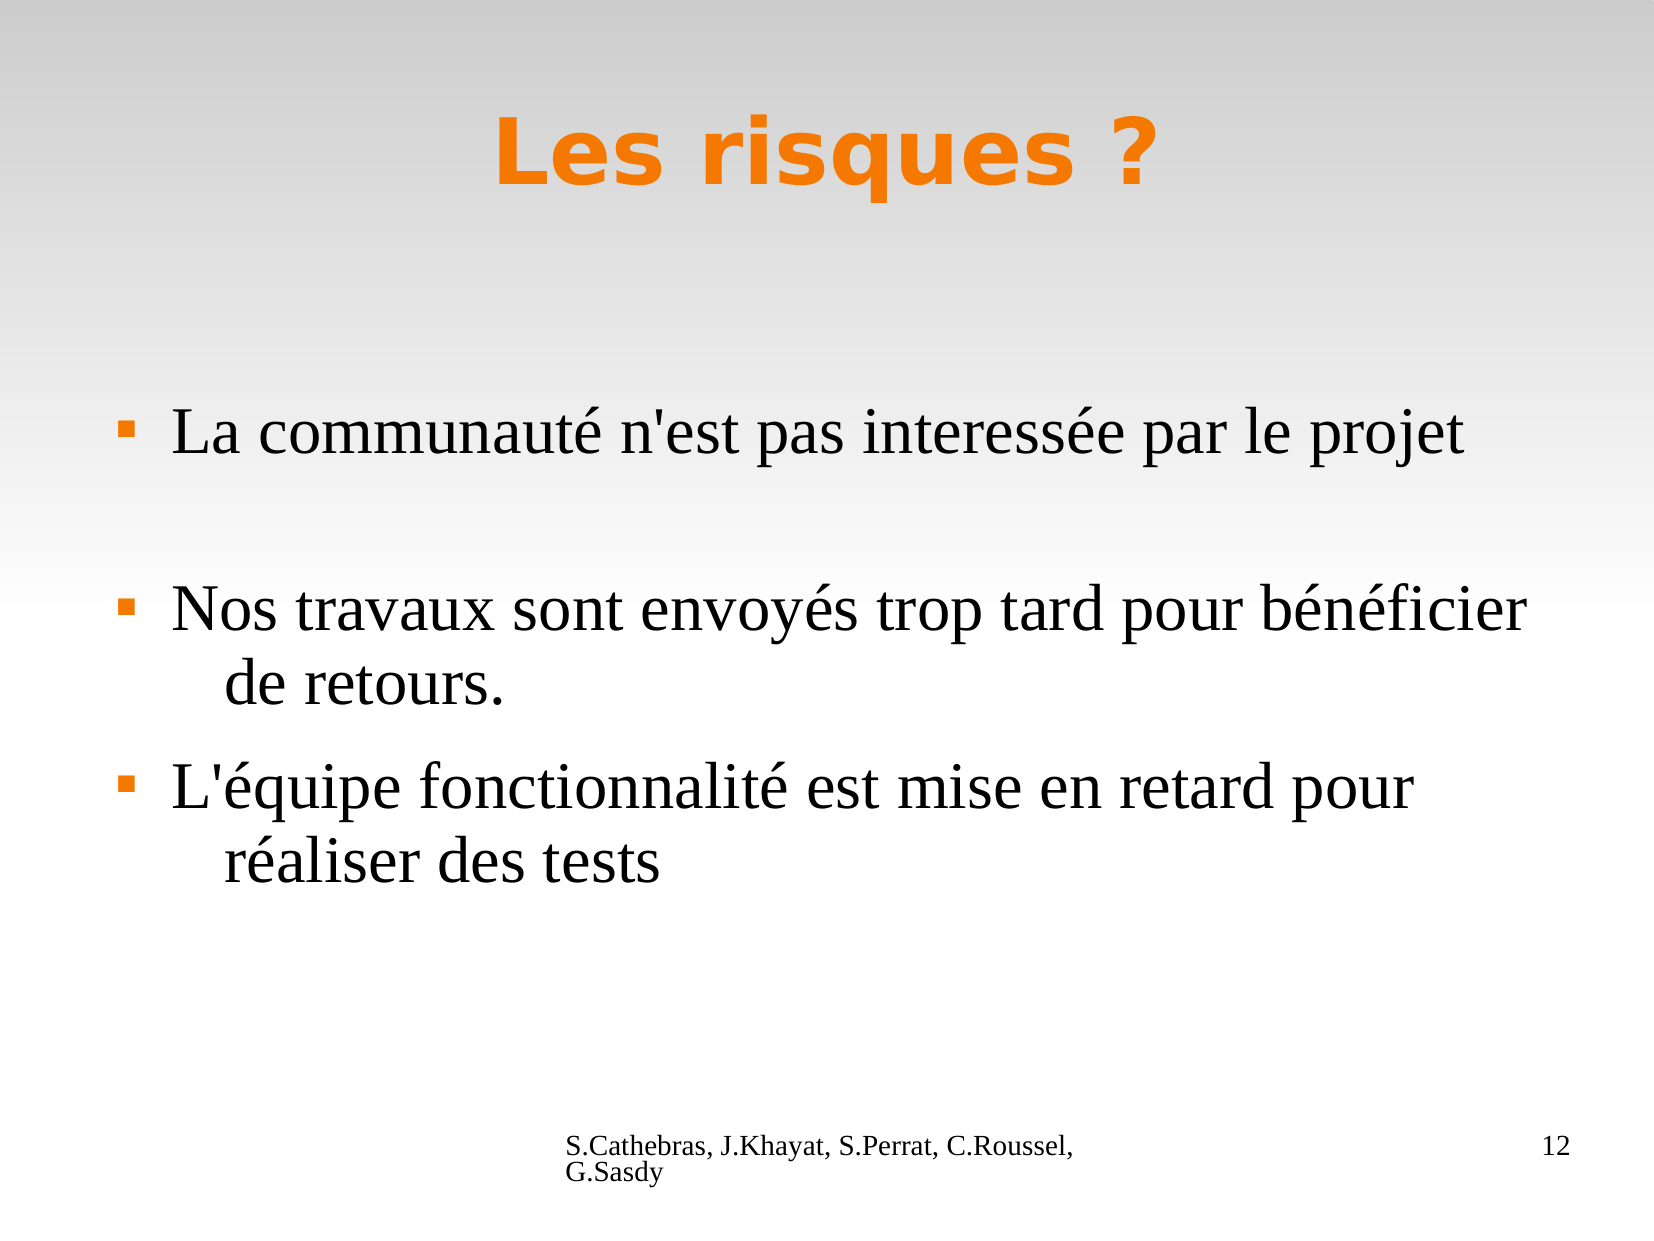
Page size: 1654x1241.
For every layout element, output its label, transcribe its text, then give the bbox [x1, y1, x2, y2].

title Les risques ? [82, 49, 1571, 257]
list La communauté n'est pas interessée par le projet Nos travaux sont envoyés trop tard pour bénéficier de retours. L'équipe fonctionnalité est mise en retard pour réaliser des tests [82, 290, 1571, 1109]
